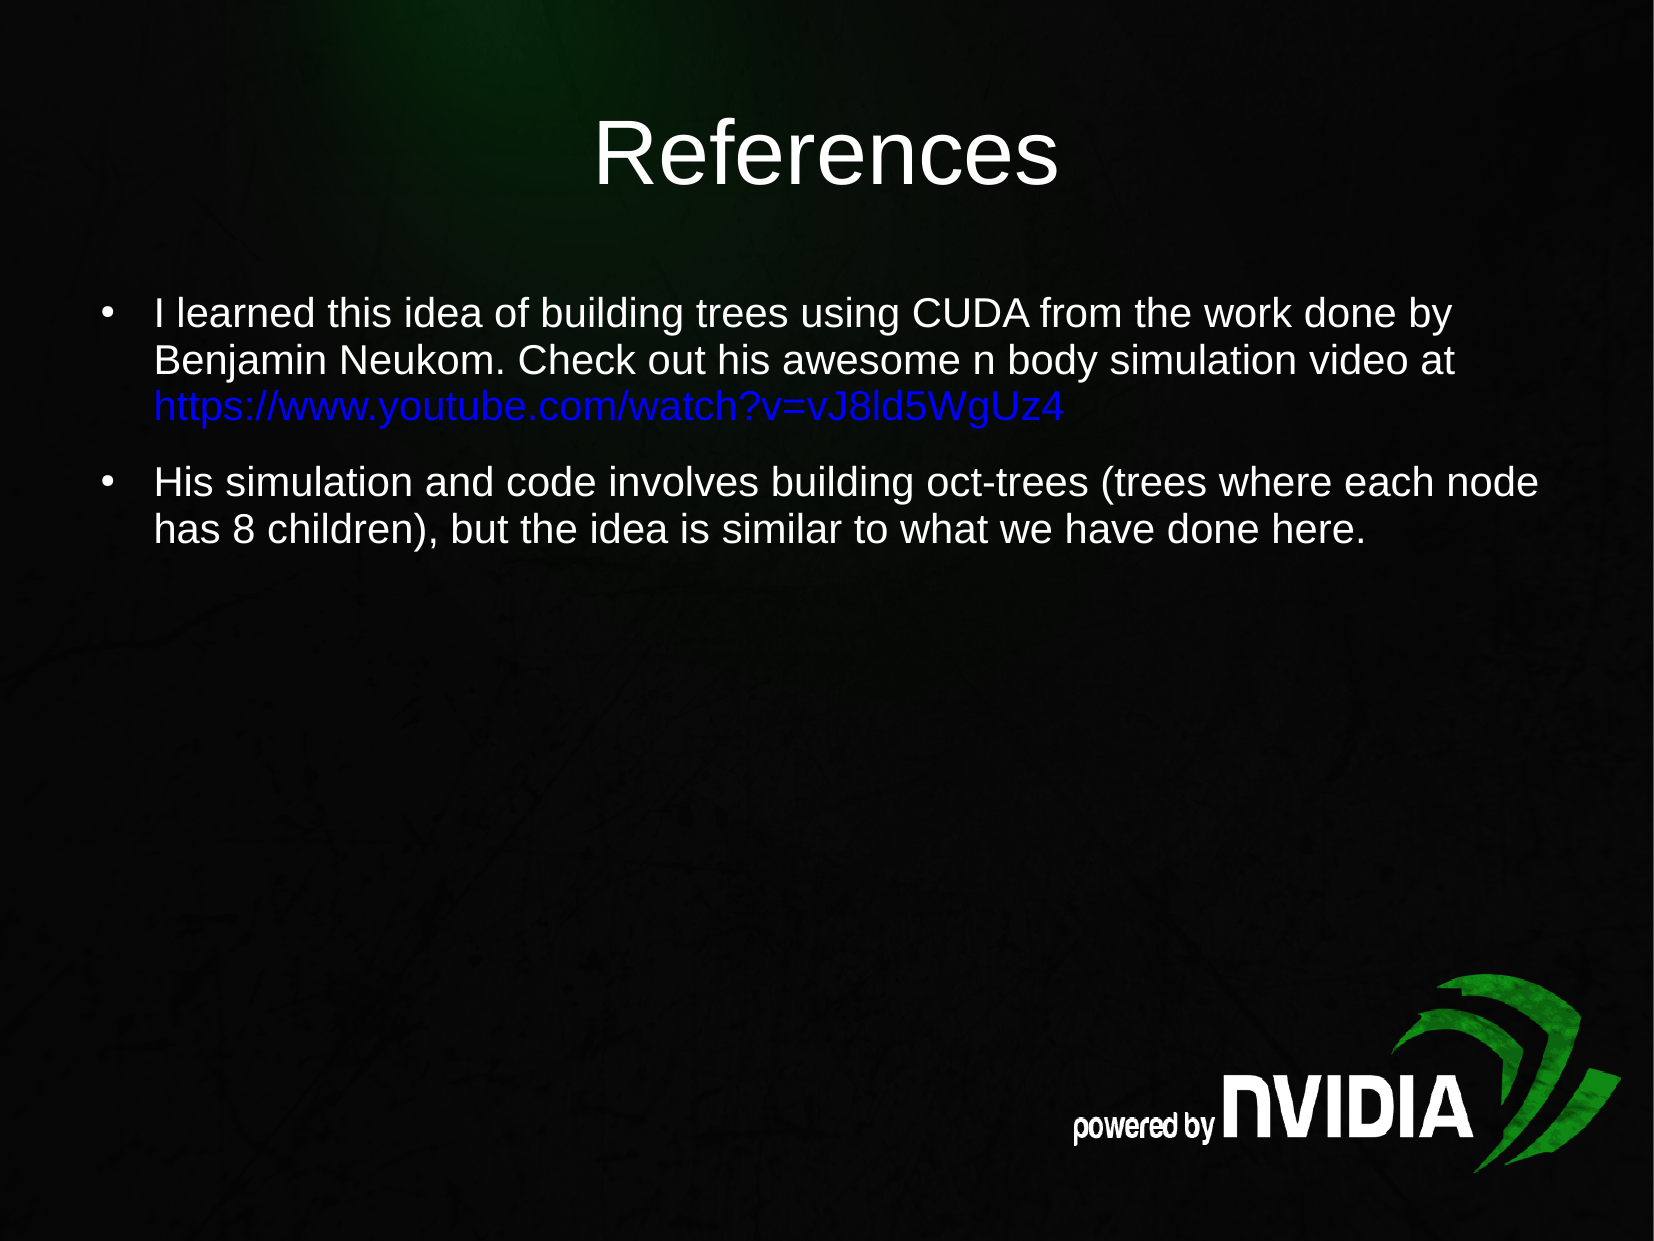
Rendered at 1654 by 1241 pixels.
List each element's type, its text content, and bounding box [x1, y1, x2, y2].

list I learned this idea of building trees using CUDA from the work done by Benjamin Neukom. Check out his awesome n body simulation video at https://www.youtube.com/watch?v=vJ8ld5WgUz4 His simulation and code involves building oct-trees (trees where each node has 8 children), but the idea is similar to what we have done here. [82, 290, 1571, 1010]
title References [82, 49, 1571, 257]
picture [0, 0, 1654, 1241]
